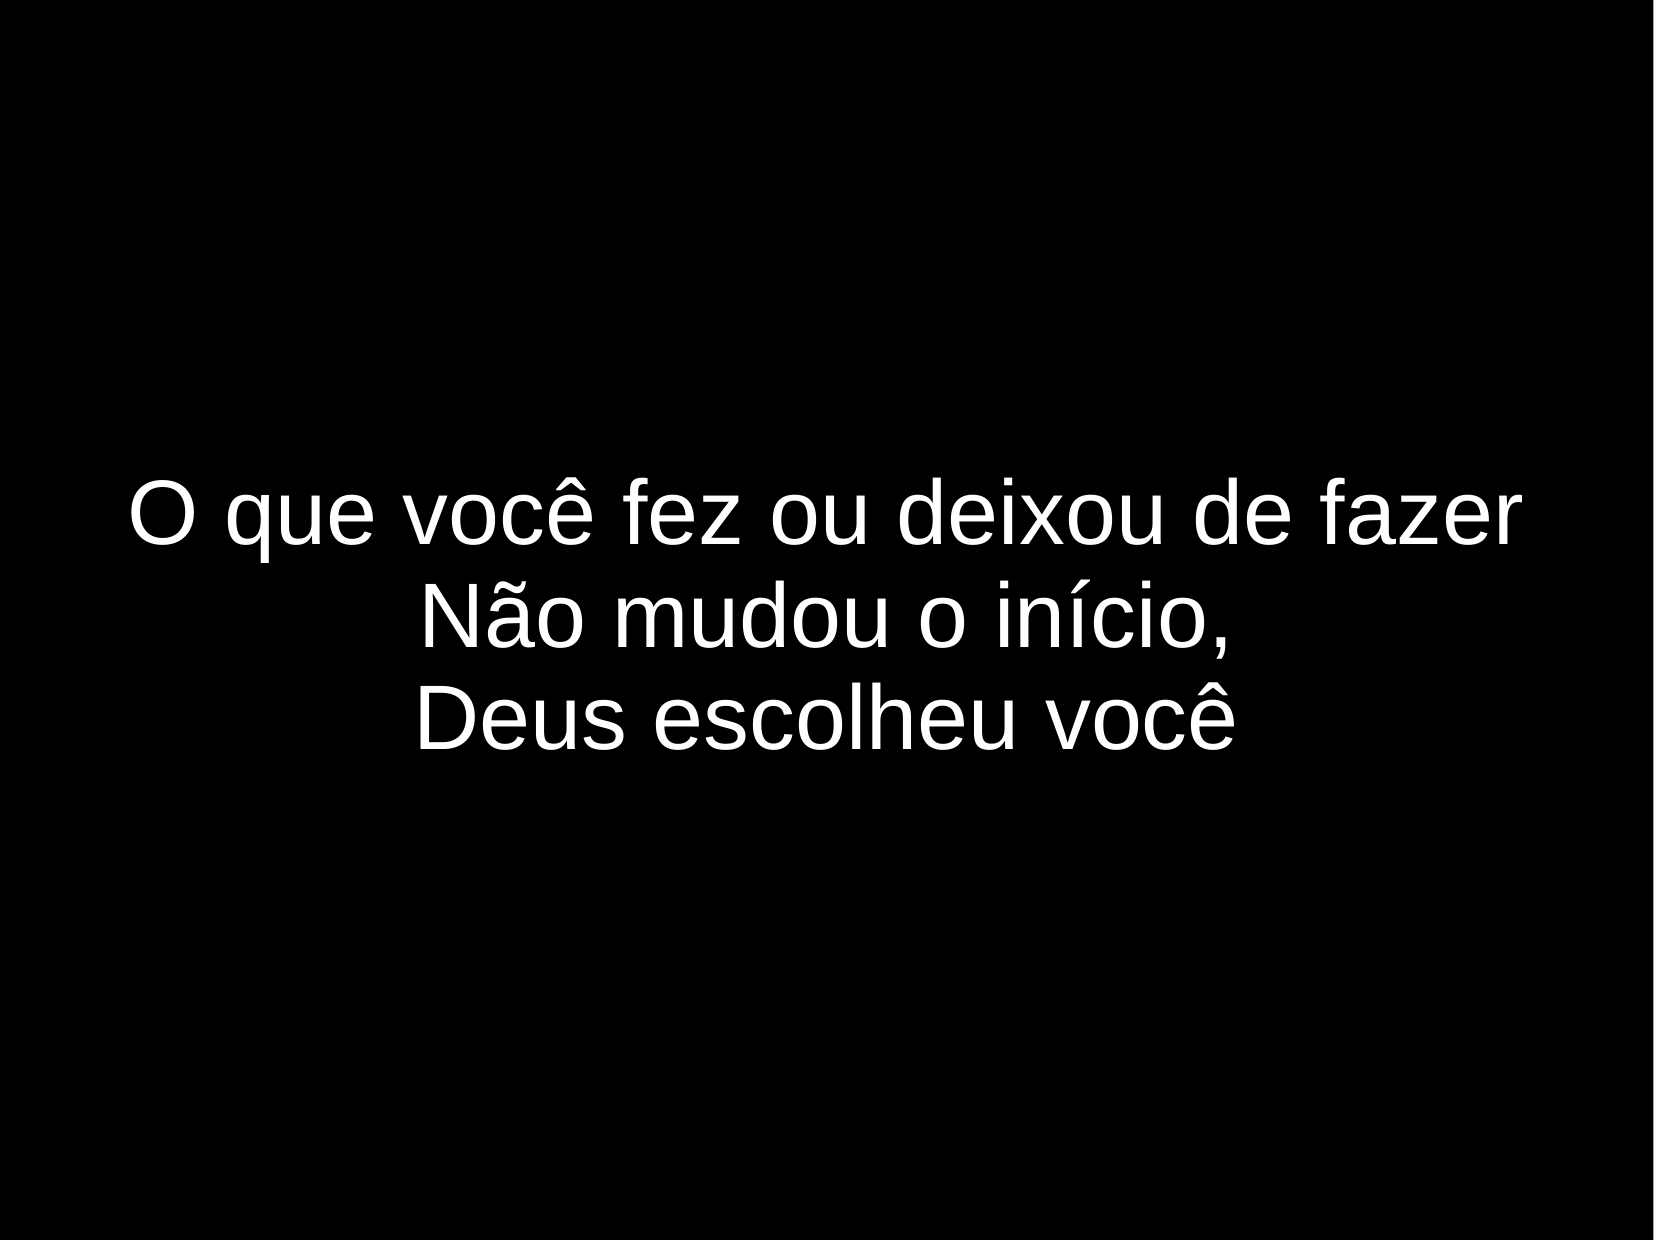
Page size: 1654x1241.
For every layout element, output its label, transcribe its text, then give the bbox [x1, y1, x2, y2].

subtitle O que você fez ou deixou de fazer Não mudou o início, Deus escolheu você [82, 49, 1571, 1182]
